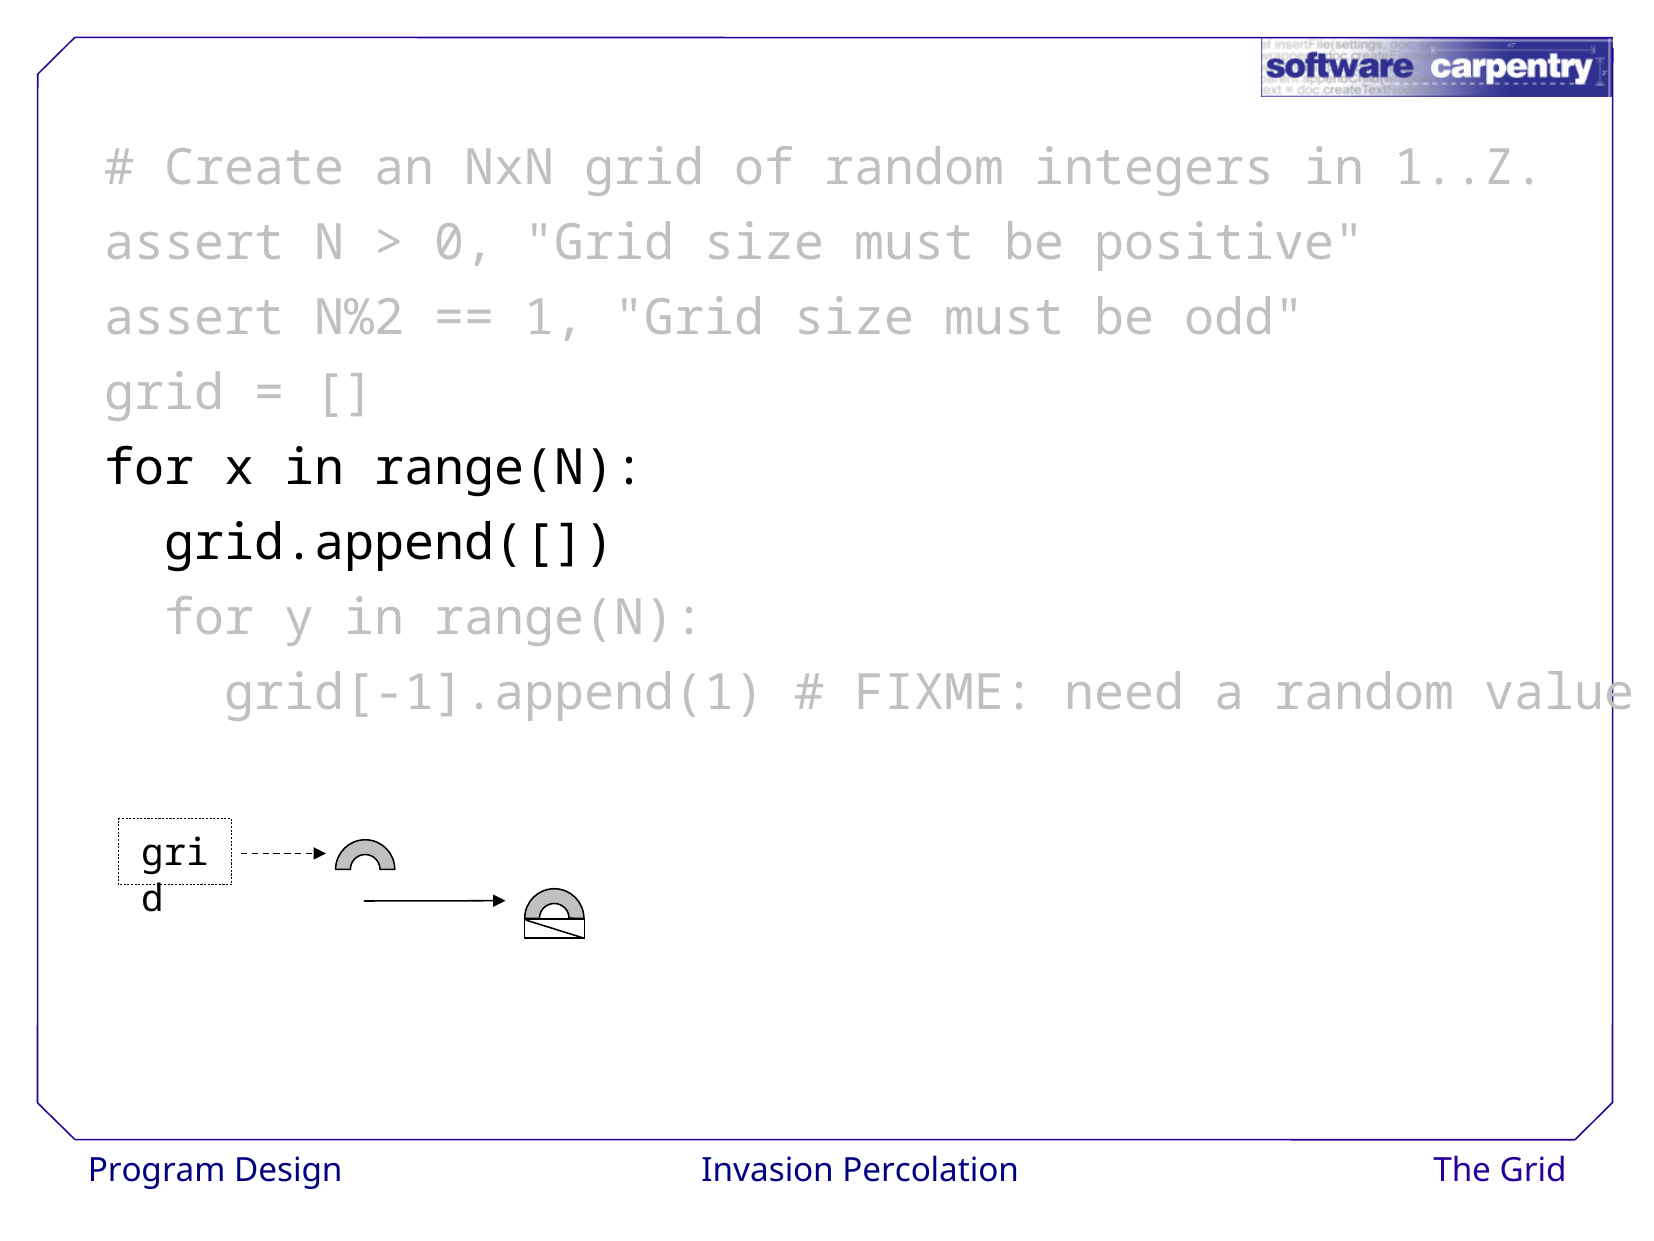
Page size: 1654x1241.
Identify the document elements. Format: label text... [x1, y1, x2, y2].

text_box grid [118, 818, 232, 885]
text_box [524, 888, 584, 918]
text_box [335, 839, 395, 870]
text_box # Create an NxN grid of random integers in 1..Z. assert N > 0, "Grid size must be positive" assert N%2 == 1, "Grid size must be odd" grid = [] for x in range(N): grid.append([]) for y in range(N): grid[-1].append(1) # FIXME: need a random value [89, 112, 1508, 999]
table_header [336, 869, 396, 945]
picture [1261, 39, 1613, 97]
